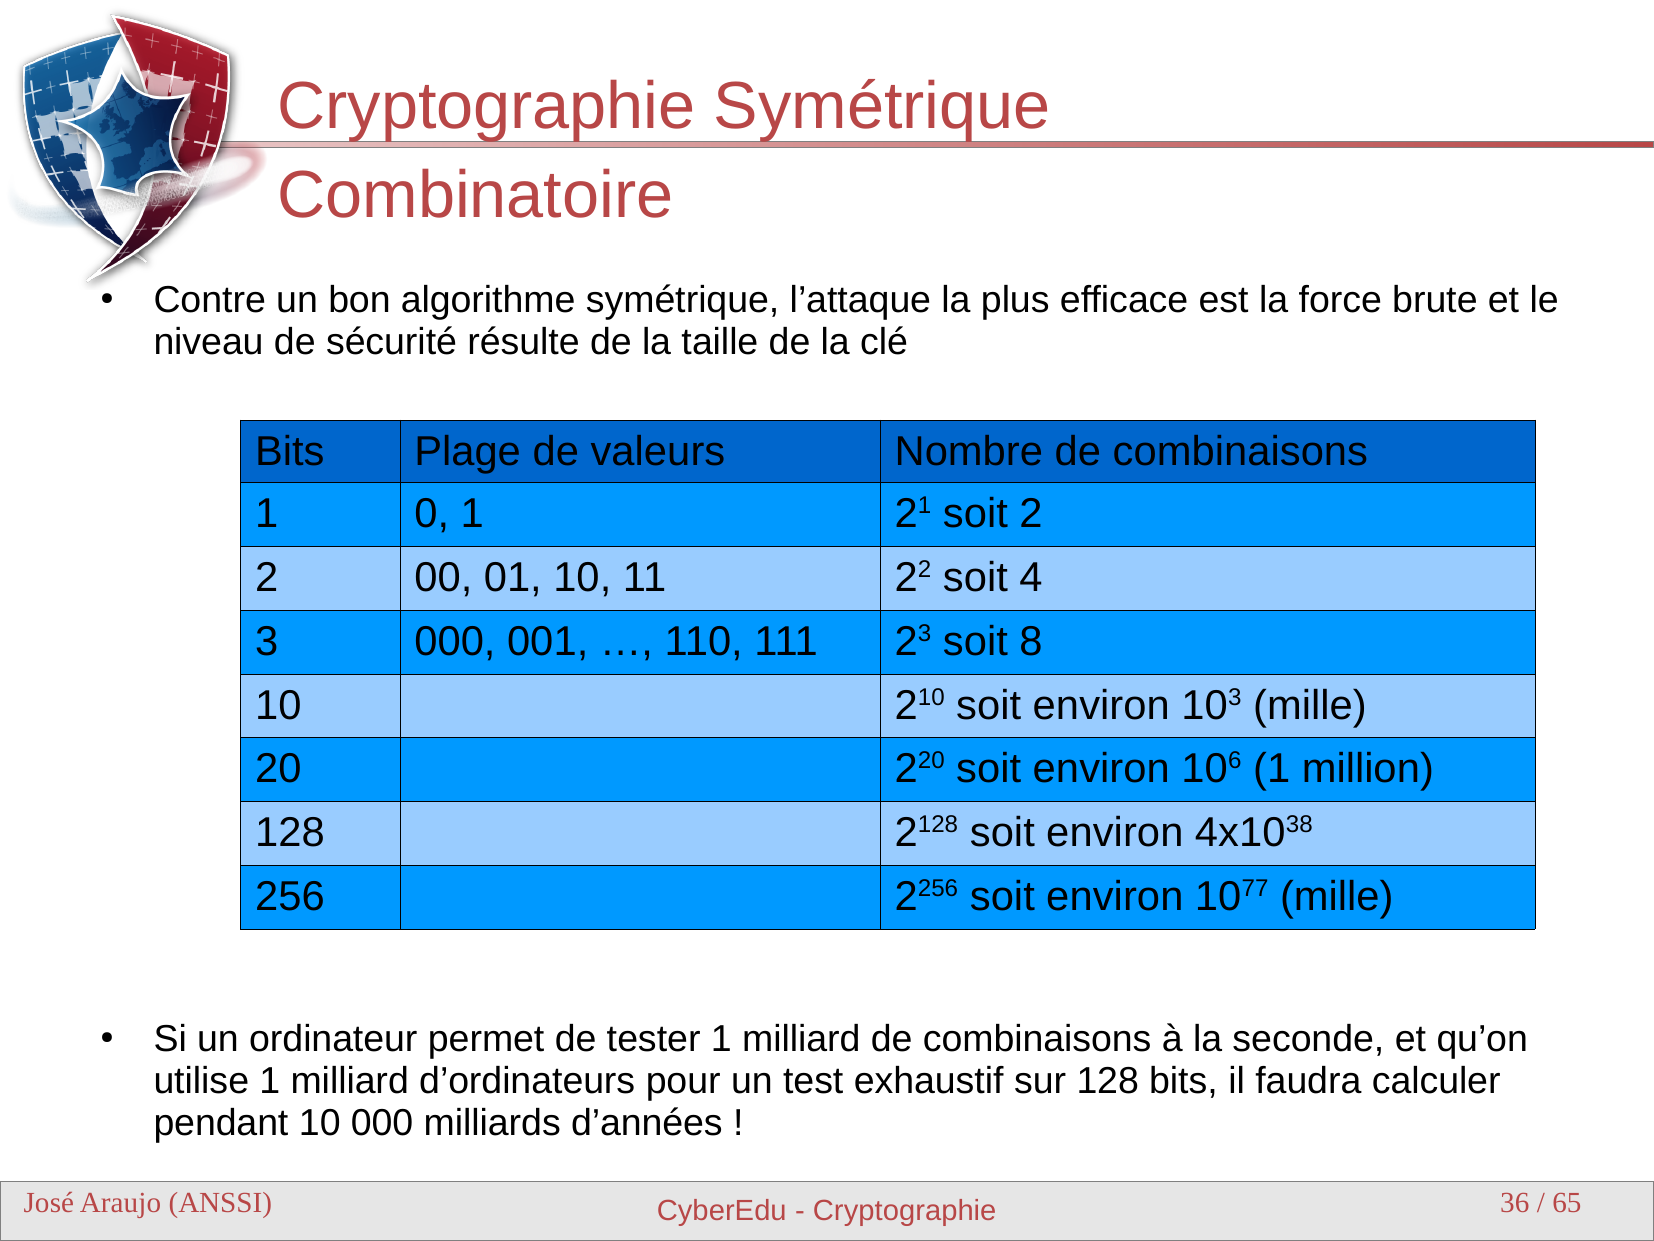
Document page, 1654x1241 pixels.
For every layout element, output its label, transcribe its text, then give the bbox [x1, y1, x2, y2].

picture [0, 0, 272, 290]
table_header Bits [241, 421, 400, 482]
table_cell [401, 738, 880, 801]
table_cell 1 [241, 483, 400, 546]
table_header Plage de valeurs [401, 421, 880, 482]
table_cell 2 [241, 547, 400, 610]
table_cell 0, 1 [401, 483, 880, 546]
table_header Nombre de combinaisons [881, 421, 1535, 482]
table_cell [401, 802, 880, 865]
title Cryptographie Symétrique Combinatoire [277, 49, 1642, 237]
table_cell 00, 01, 10, 11 [401, 547, 880, 610]
table_cell 2256 soit environ 1077 (mille) [881, 866, 1535, 929]
table_cell 10 [241, 675, 400, 737]
table_cell [401, 866, 880, 929]
table_cell 22 soit 4 [881, 547, 1535, 610]
table_cell 2128 soit environ 4x1038 [881, 802, 1535, 865]
list Contre un bon algorithme symétrique, l’attaque la plus efficace est la force brute et le niveau de sécurité résulte de la taille de la clé Si un ordinateur permet de tester 1 milliard de combinaisons à la seconde, et qu’on utilise 1 milliard d’ordinateurs pour un test exhaustif sur 128 bits, il faudra calculer pendant 10 000 milliards d’années ! [82, 278, 1595, 1170]
table_cell 128 [241, 802, 400, 865]
table_cell [401, 675, 880, 737]
table_cell 23 soit 8 [881, 611, 1535, 674]
table_cell 20 [241, 738, 400, 801]
table_cell 220 soit environ 106 (1 million) [881, 738, 1535, 801]
table_cell 000, 001, …, 110, 111 [401, 611, 880, 674]
table_cell 21 soit 2 [881, 483, 1535, 546]
table_cell 256 [241, 866, 400, 929]
table_cell 210 soit environ 103 (mille) [881, 675, 1535, 737]
table_cell 3 [241, 611, 400, 674]
